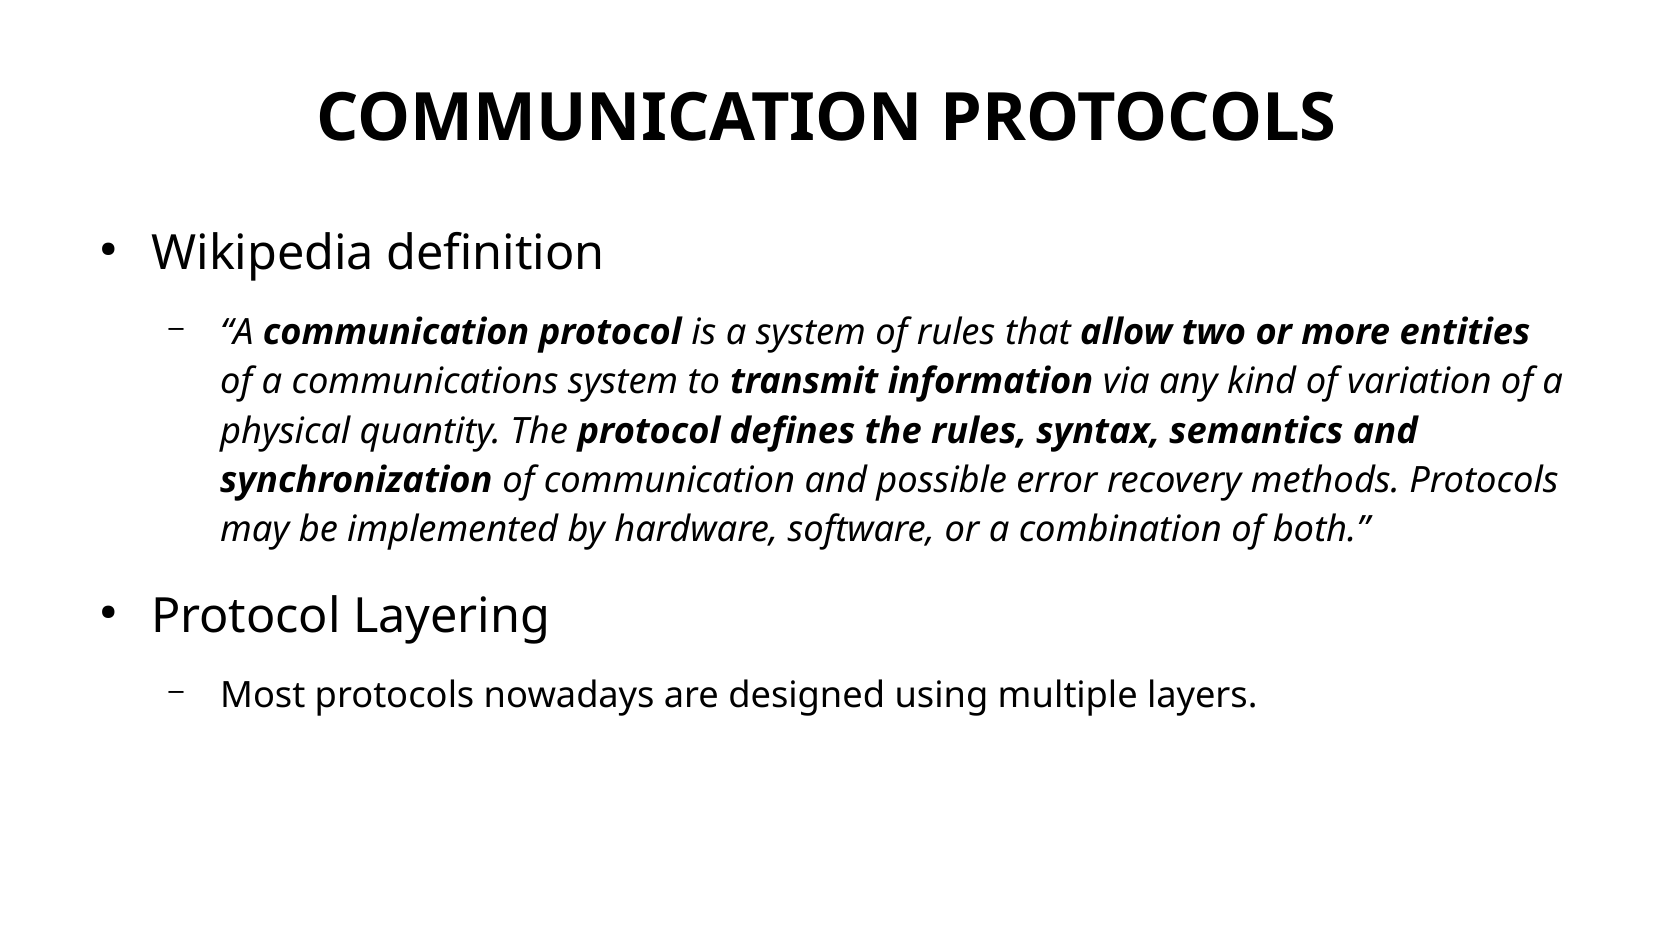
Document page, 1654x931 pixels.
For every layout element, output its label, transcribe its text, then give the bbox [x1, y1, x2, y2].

list Wikipedia definition “A communication protocol is a system of rules that allow two or more entities of a communications system to transmit information via any kind of variation of a physical quantity. The protocol defines the rules, syntax, semantics and synchronization of communication and possible error recovery methods. Protocols may be implemented by hardware, software, or a combination of both.” Protocol Layering Most protocols nowadays are designed using multiple layers. [82, 217, 1571, 757]
title COMMUNICATION PROTOCOLS [82, 36, 1571, 193]
